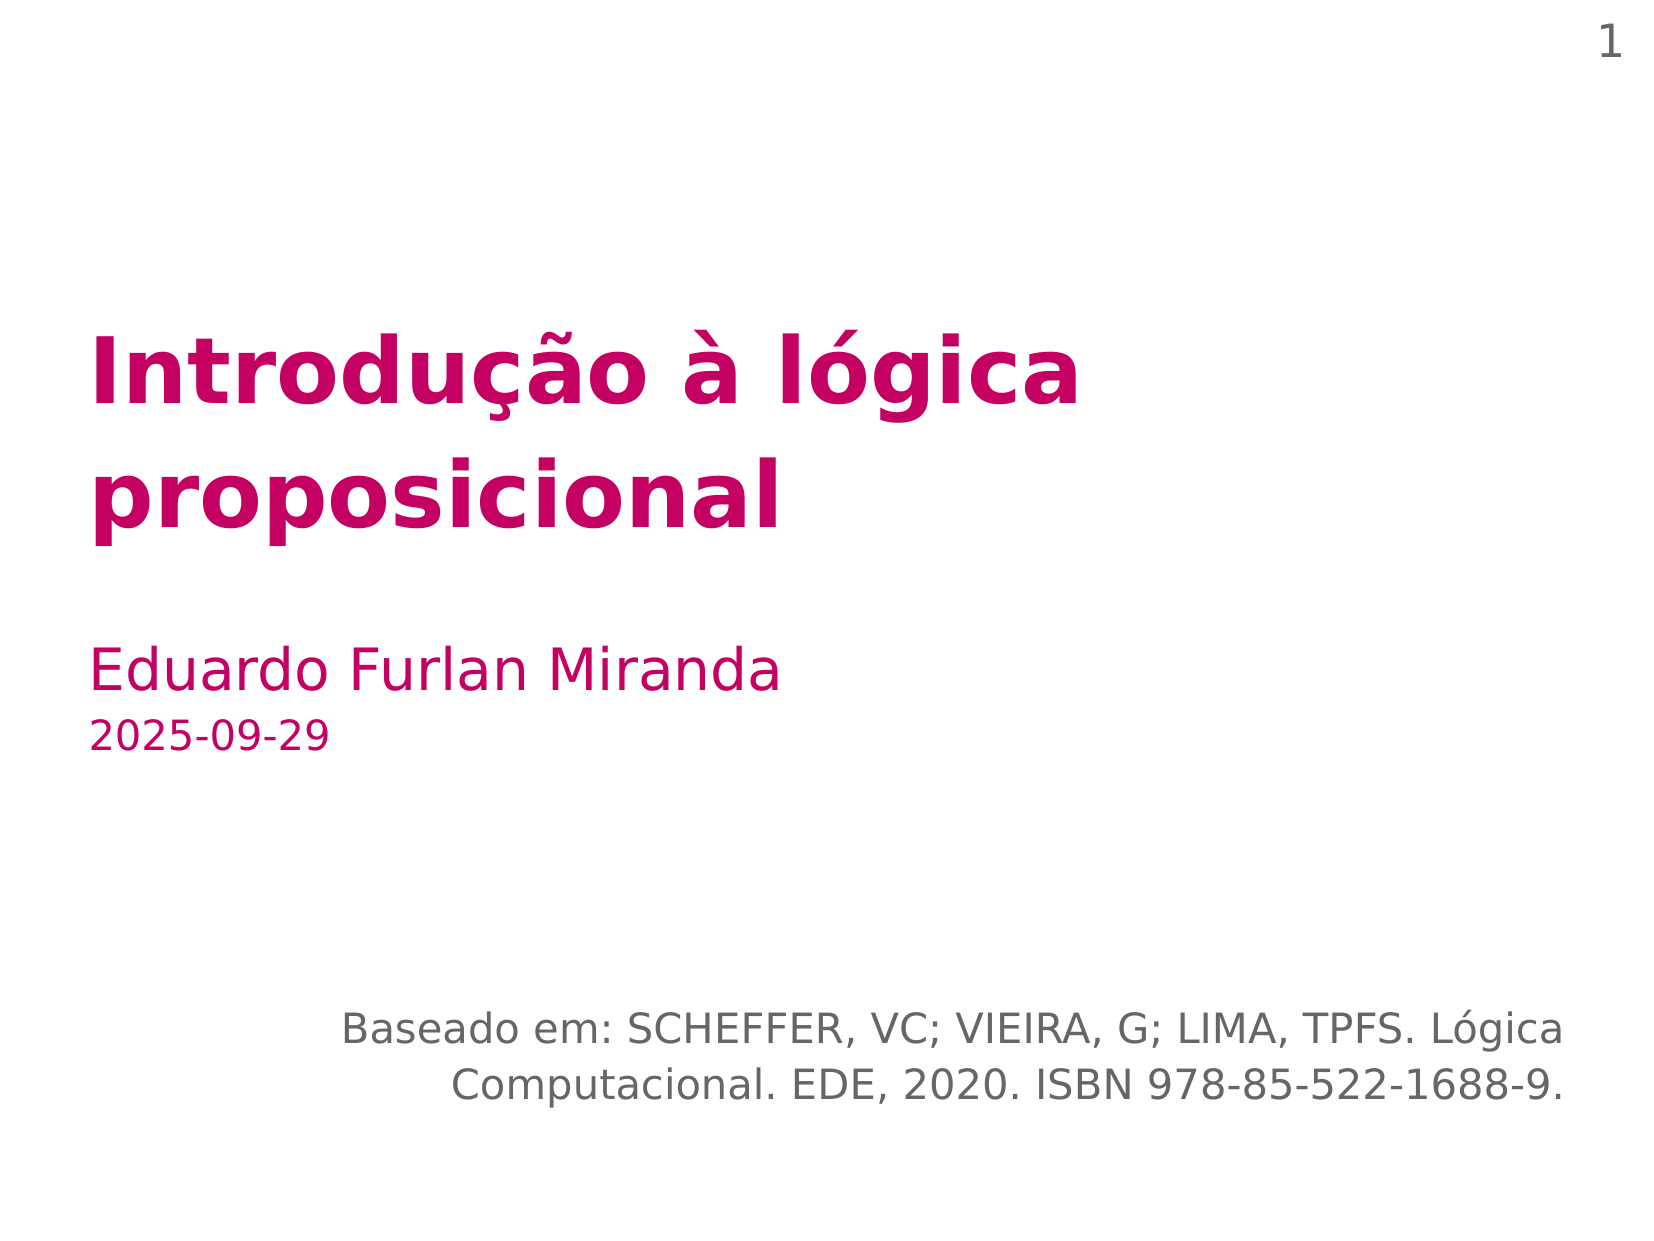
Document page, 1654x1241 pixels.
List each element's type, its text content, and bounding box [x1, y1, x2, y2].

list Baseado em: SCHEFFER, VC; VIEIRA, G; LIMA, TPFS. Lógica Computacional. EDE, 2020. ISBN 978-85-522-1688-9. [295, 998, 1565, 1211]
title Introdução à lógica proposicional Eduardo Furlan Miranda 2025-09-29 [88, 29, 1565, 1034]
